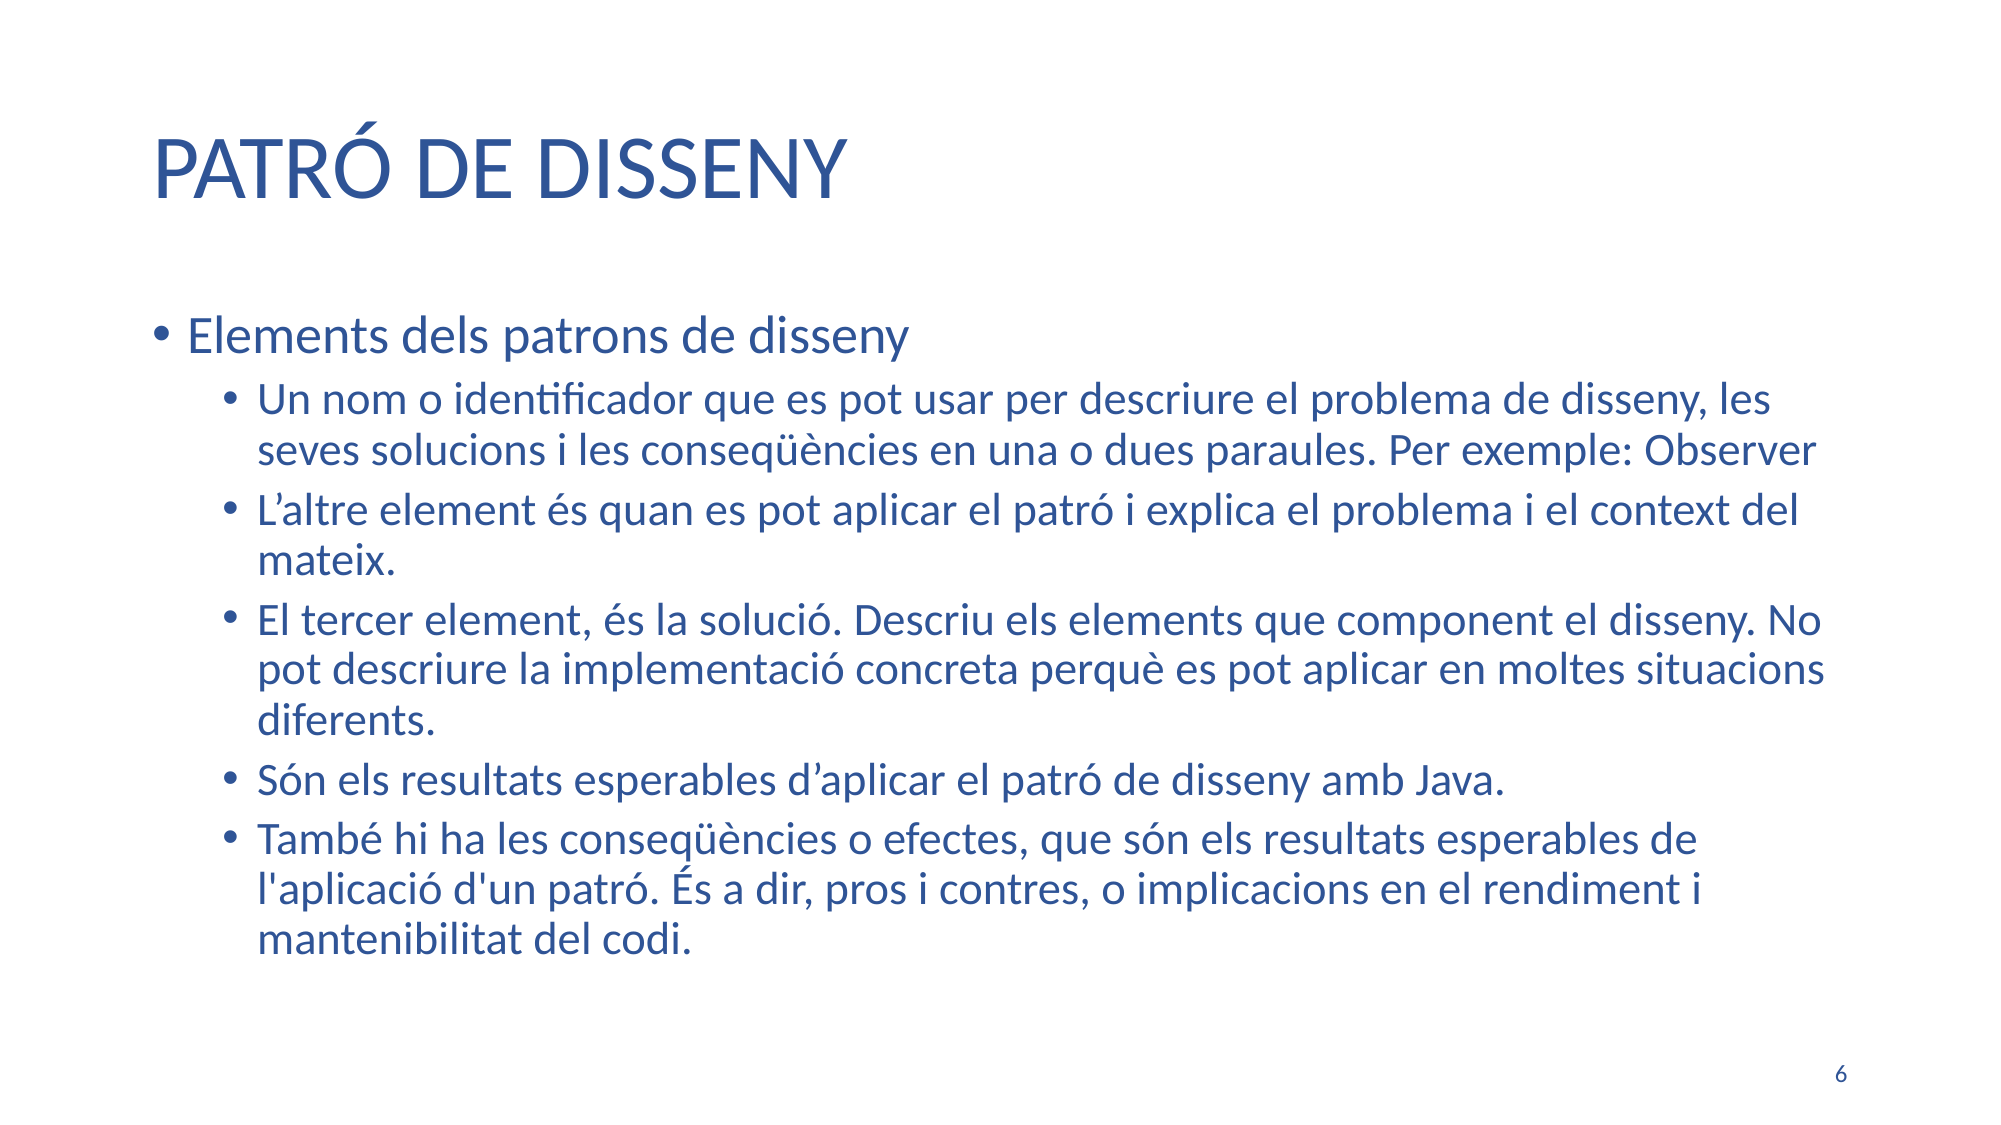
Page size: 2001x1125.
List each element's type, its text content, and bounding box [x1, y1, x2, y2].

list Elements dels patrons de disseny Un nom o identificador que es pot usar per descriure el problema de disseny, les seves solucions i les conseqüències en una o dues paraules. Per exemple: Observer L’altre element és quan es pot aplicar el patró i explica el problema i el context del mateix. El tercer element, és la solució. Descriu els elements que component el disseny. No pot descriure la implementació concreta perquè es pot aplicar en moltes situacions diferents. Són els resultats esperables d’aplicar el patró de disseny amb Java. També hi ha les conseqüències o efectes, que són els resultats esperables de l'aplicació d'un patró. És a dir, pros i contres, o implicacions en el rendiment i mantenibilitat del codi. [137, 299, 1863, 1014]
slide_number <number> [1412, 1042, 1863, 1103]
title PATRÓ DE DISSENY [137, 59, 1863, 278]
